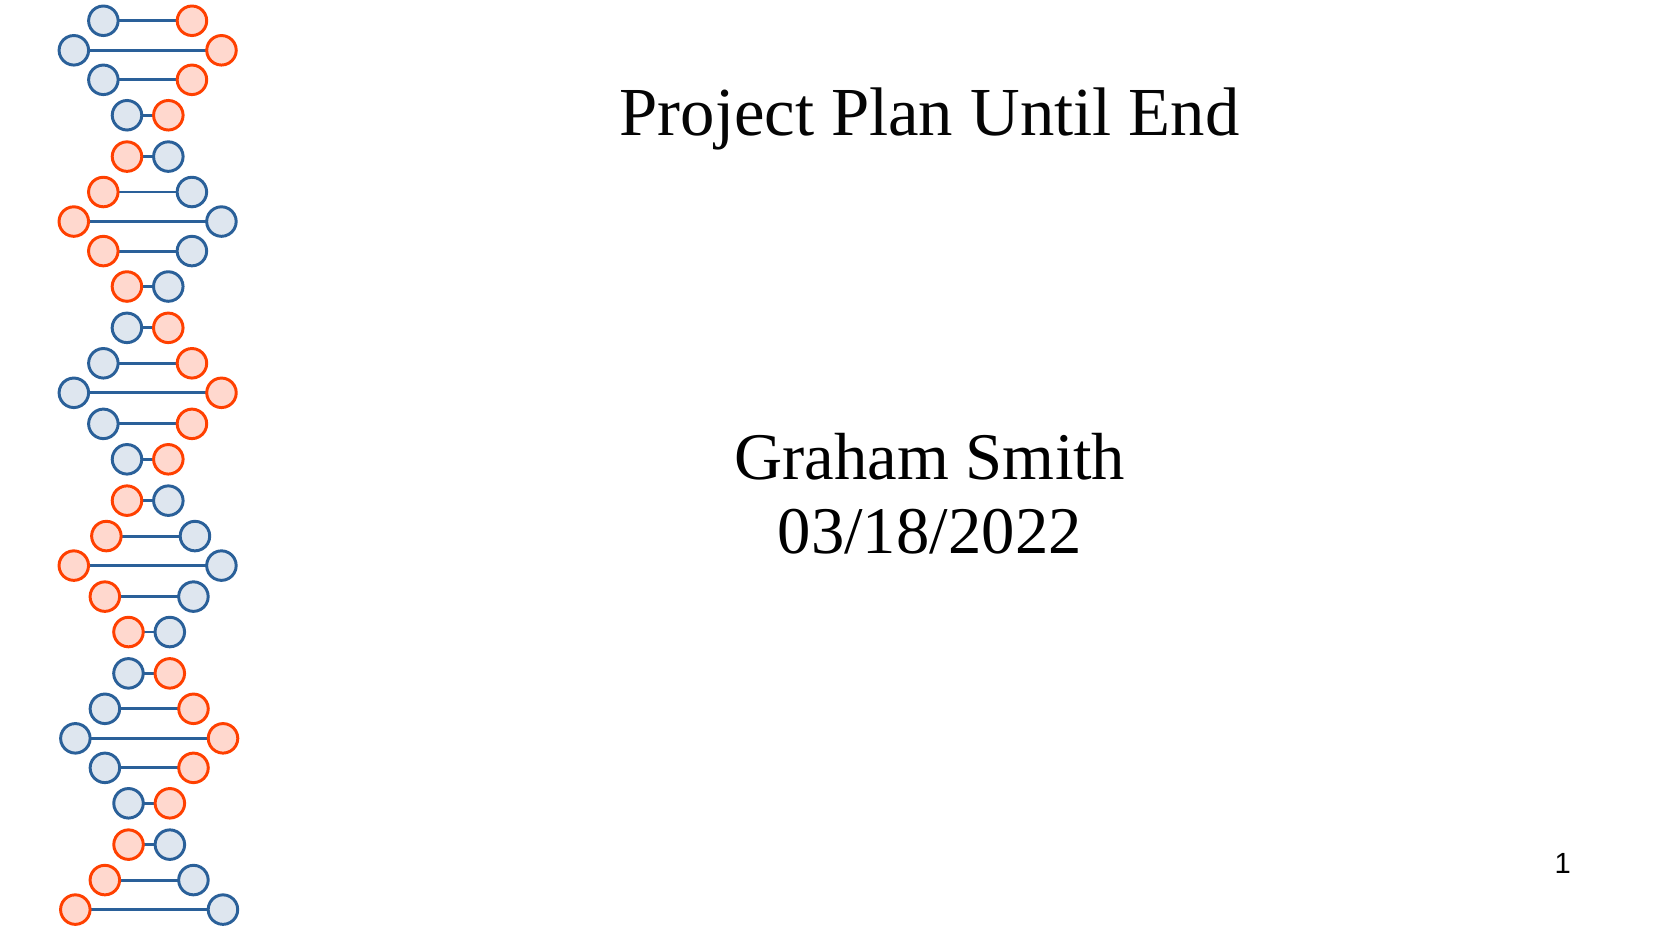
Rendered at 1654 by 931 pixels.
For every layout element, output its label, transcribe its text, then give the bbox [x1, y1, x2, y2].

title Project Plan Until End [265, 35, 1595, 189]
subtitle Graham Smith 03/18/2022 [265, 224, 1595, 764]
